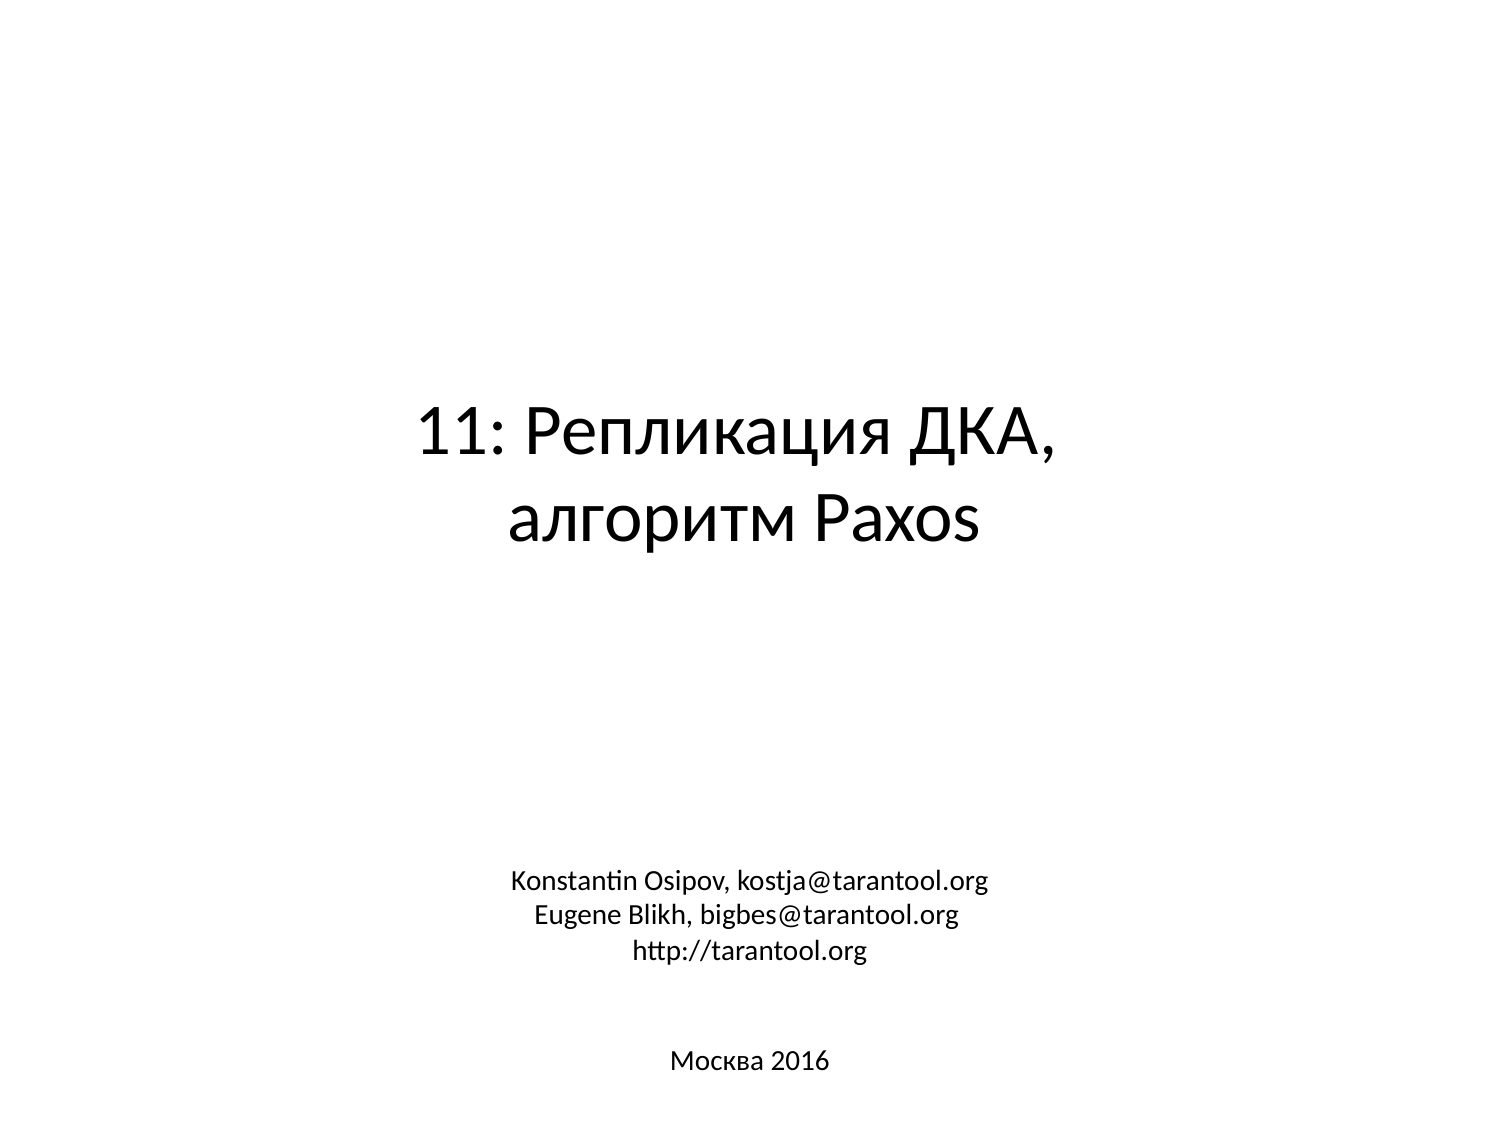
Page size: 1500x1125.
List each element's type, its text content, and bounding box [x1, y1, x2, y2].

text_box Москва 2016 [0, 1033, 1500, 1084]
text_box Konstantin Osipov, kostja@tarantool.org Eugene Blikh, bigbes@tarantool.org http://tarantool.org [0, 853, 1500, 974]
text_box 11: Репликация ДКА, алгоритм Paxos [76, 374, 1413, 652]
